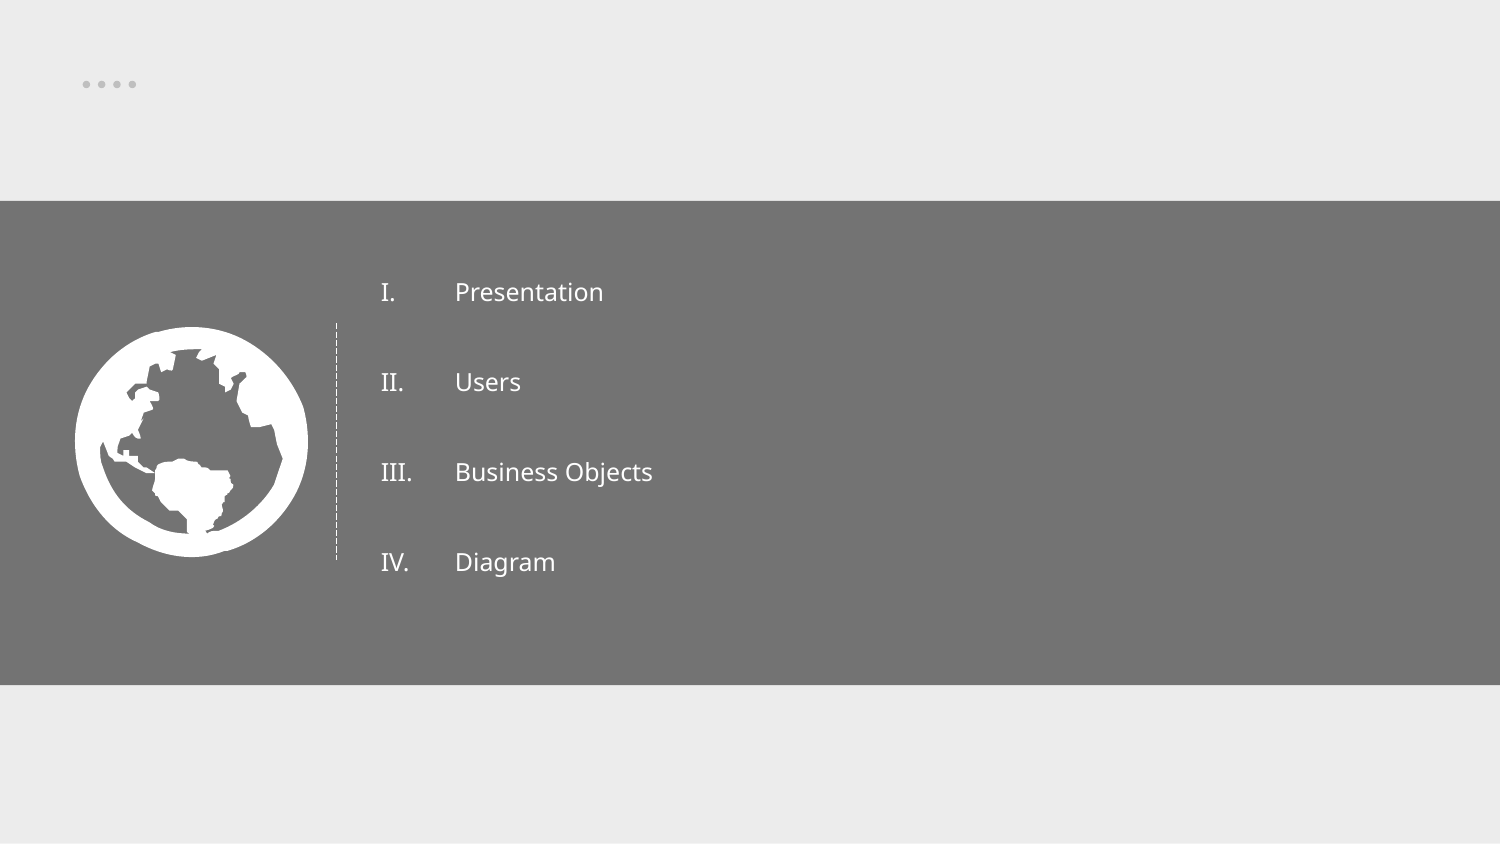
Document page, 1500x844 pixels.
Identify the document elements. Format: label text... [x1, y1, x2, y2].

text_box [0, 200, 1500, 686]
text_box I. Presentation II. Users III. Business Objects IV. Diagram [366, 224, 1382, 584]
